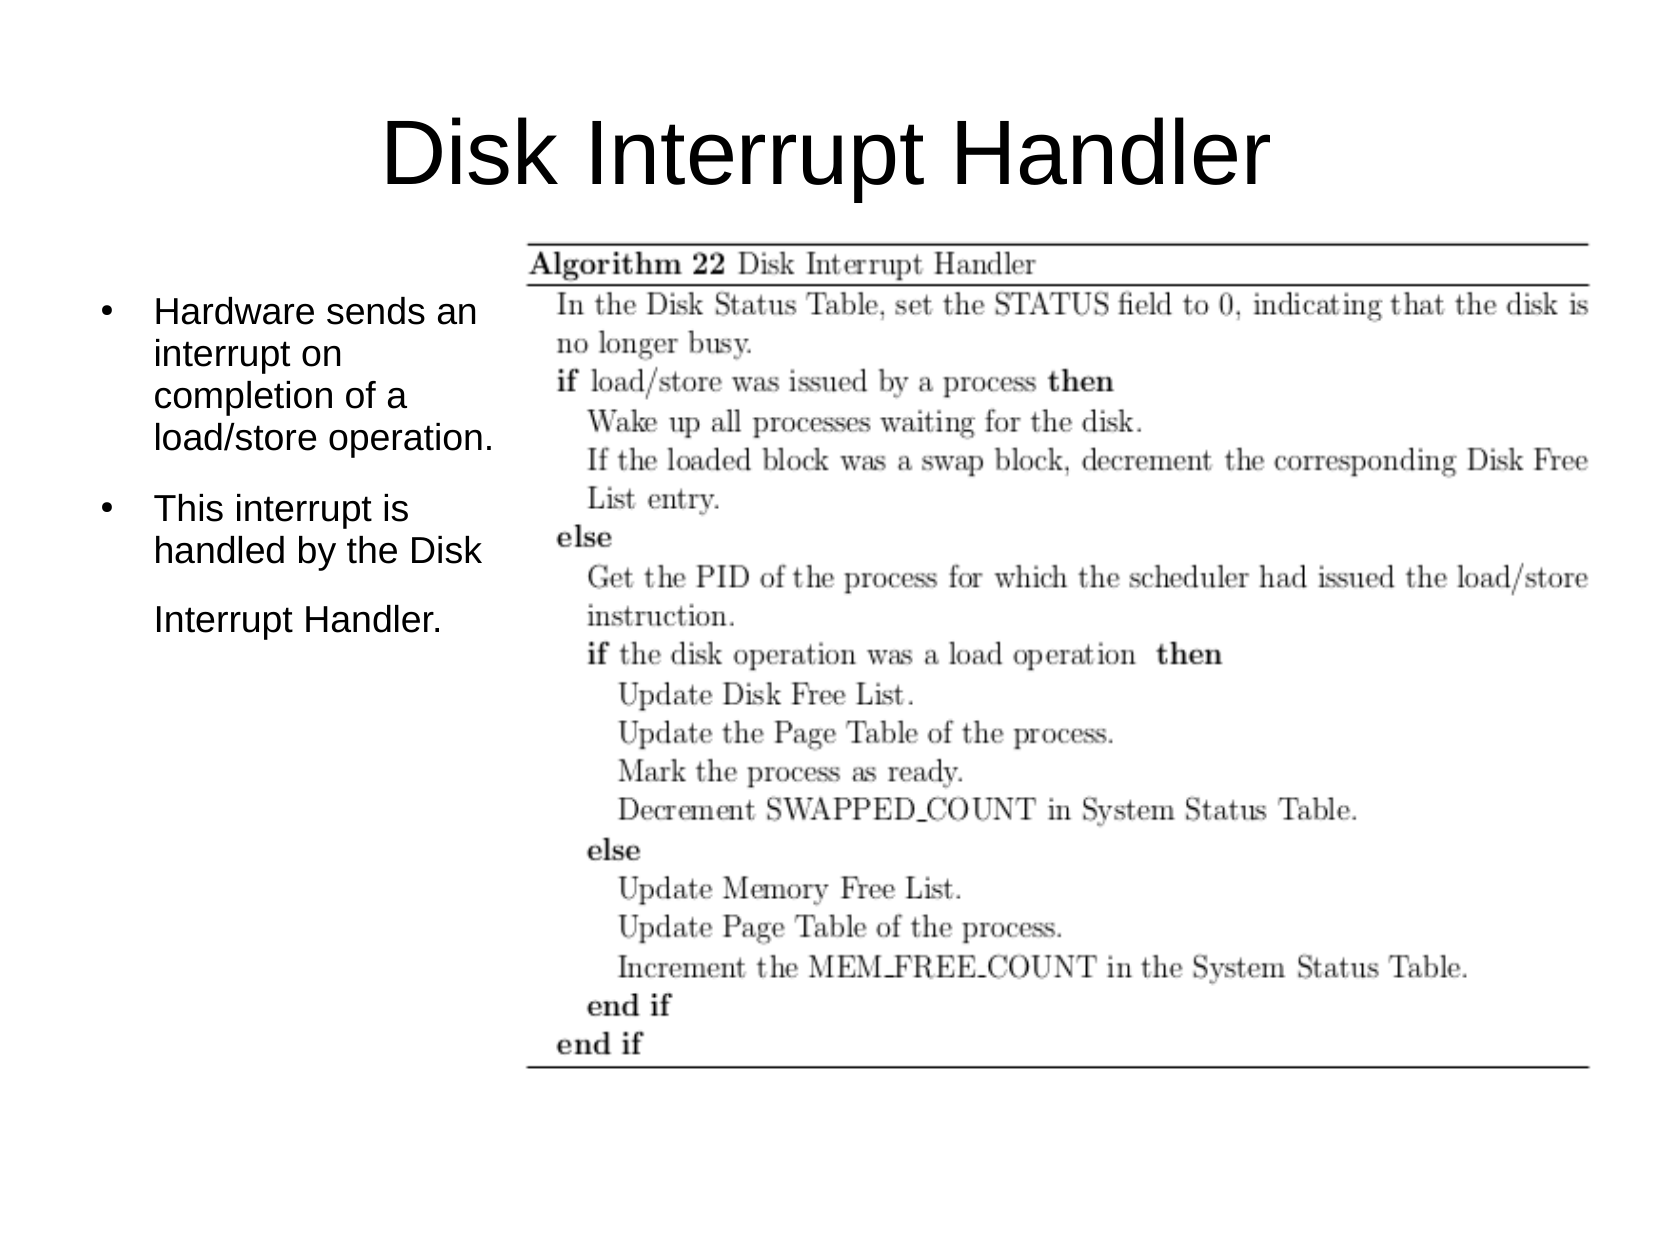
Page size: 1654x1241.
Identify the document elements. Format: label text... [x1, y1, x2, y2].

picture [496, 224, 1619, 1087]
title Disk Interrupt Handler [82, 49, 1571, 257]
list Hardware sends an interrupt on completion of a load/store operation. This interrupt is handled by the Disk Interrupt Handler. [82, 290, 496, 1010]
